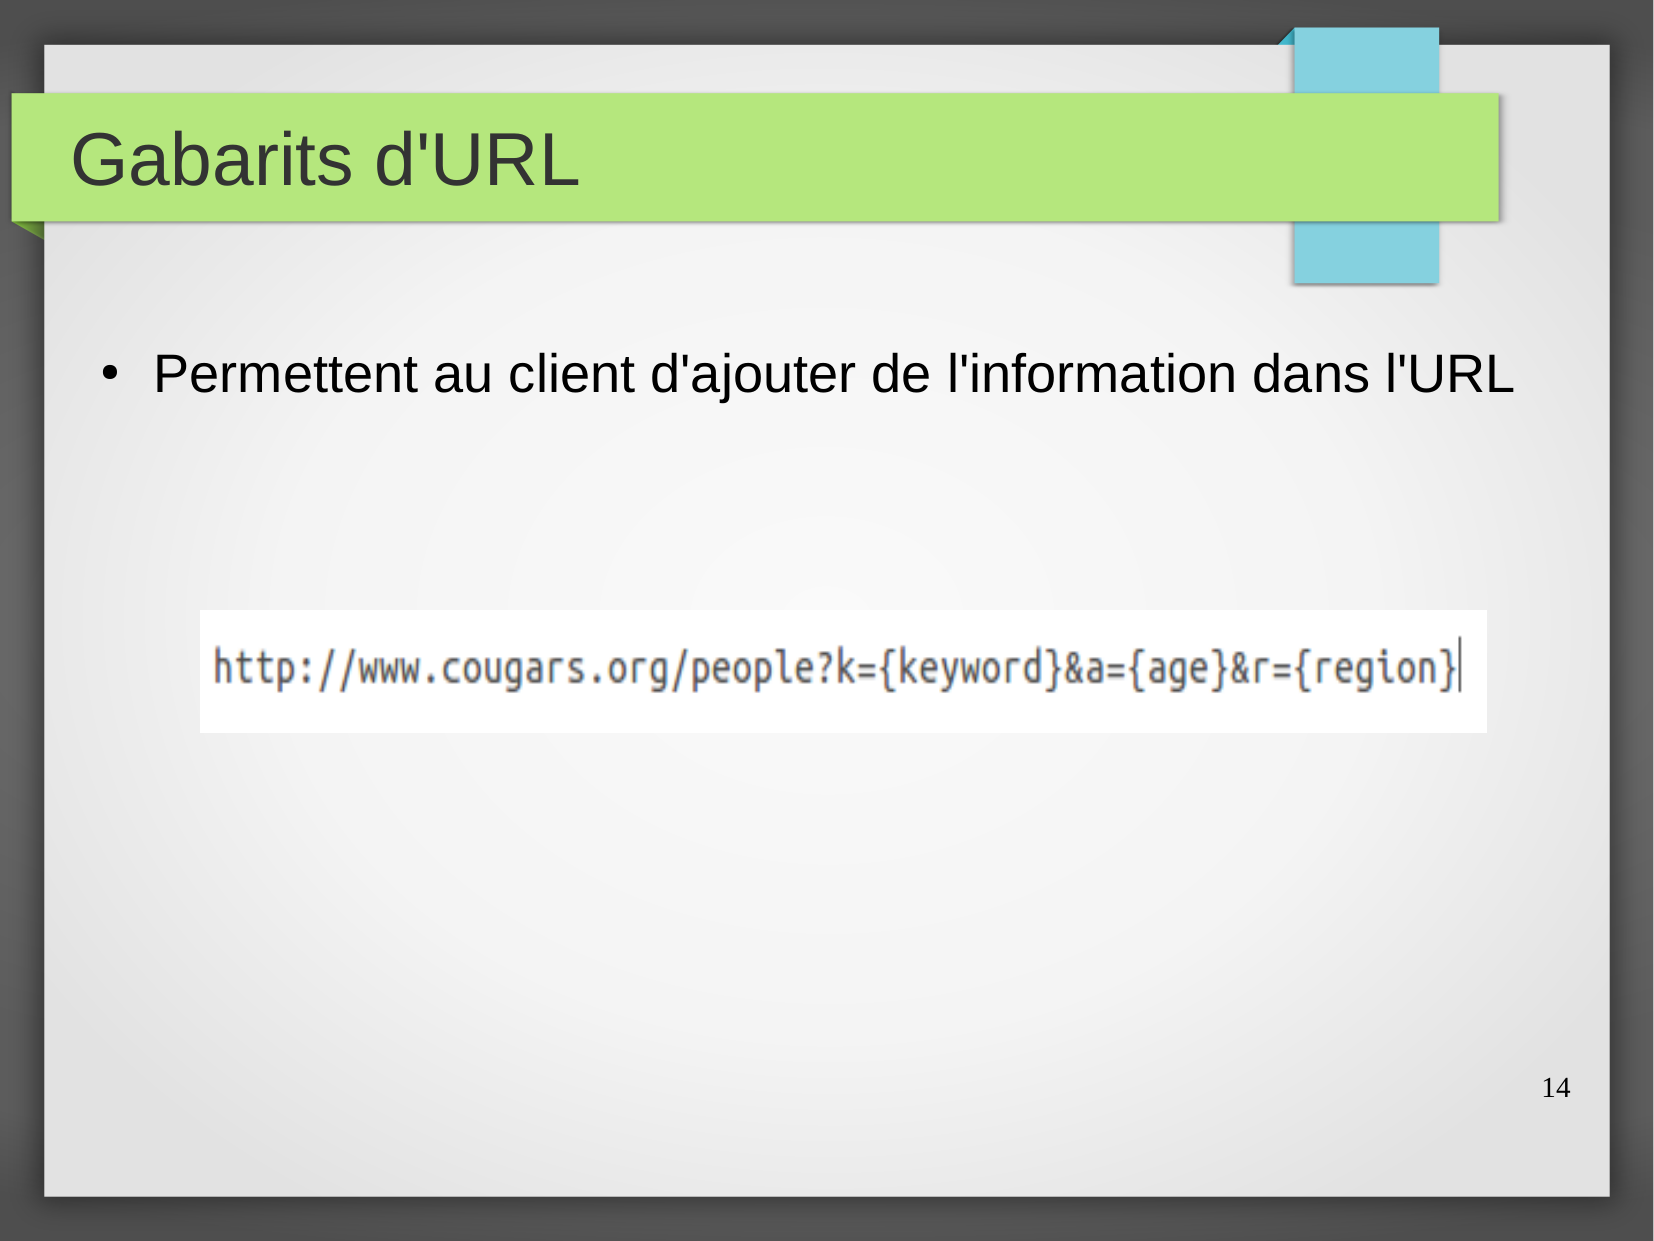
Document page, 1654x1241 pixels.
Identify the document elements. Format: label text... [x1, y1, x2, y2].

title Gabarits d'URL [70, 106, 1229, 213]
list Permettent au client d'ajouter de l'information dans l'URL [82, 343, 1538, 1063]
picture [0, 0, 1654, 1241]
